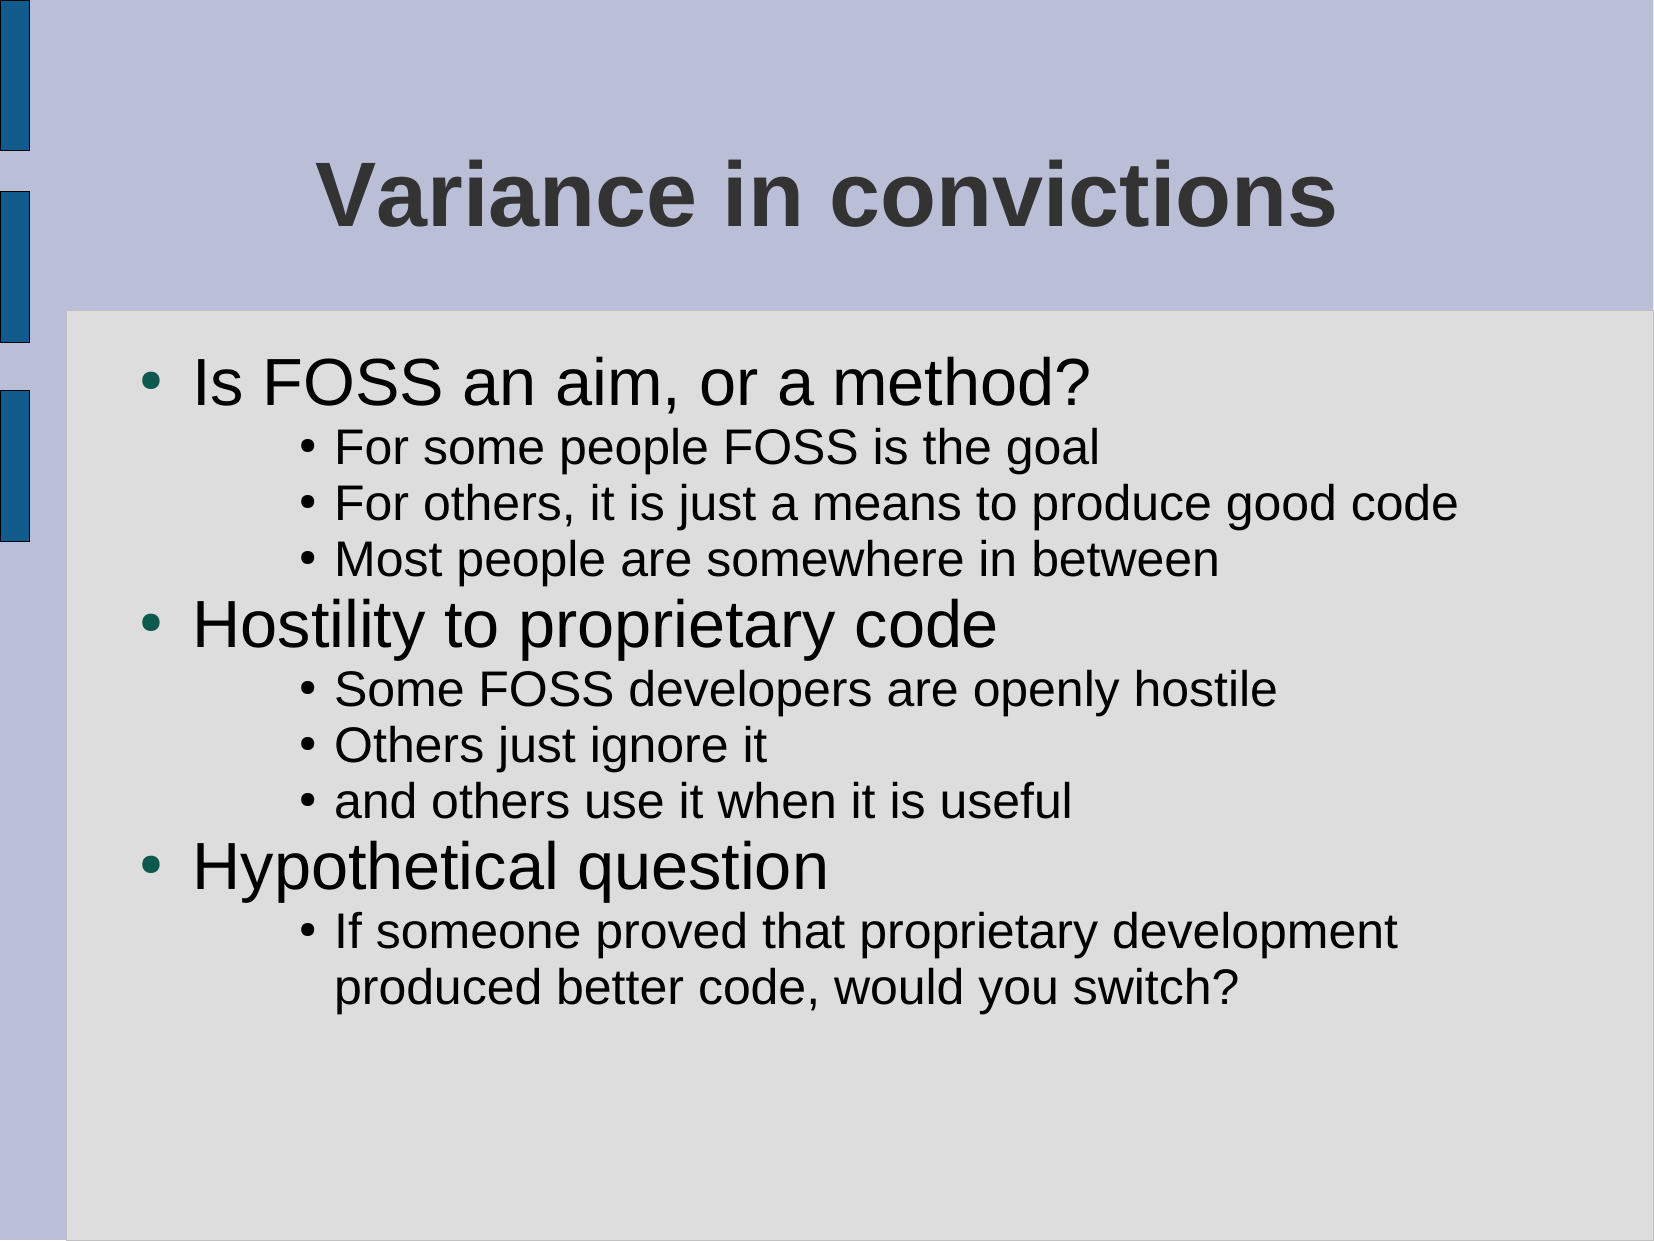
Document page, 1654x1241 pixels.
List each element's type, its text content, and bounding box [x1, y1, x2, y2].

title Variance in convictions [121, 98, 1534, 291]
list Is FOSS an aim, or a method? For some people FOSS is the goal For others, it is just a means to produce good code Most people are somewhere in between Hostility to proprietary code Some FOSS developers are openly hostile Others just ignore it and others use it when it is useful Hypothetical question If someone proved that proprietary development produced better code, would you switch? [121, 344, 1534, 1112]
